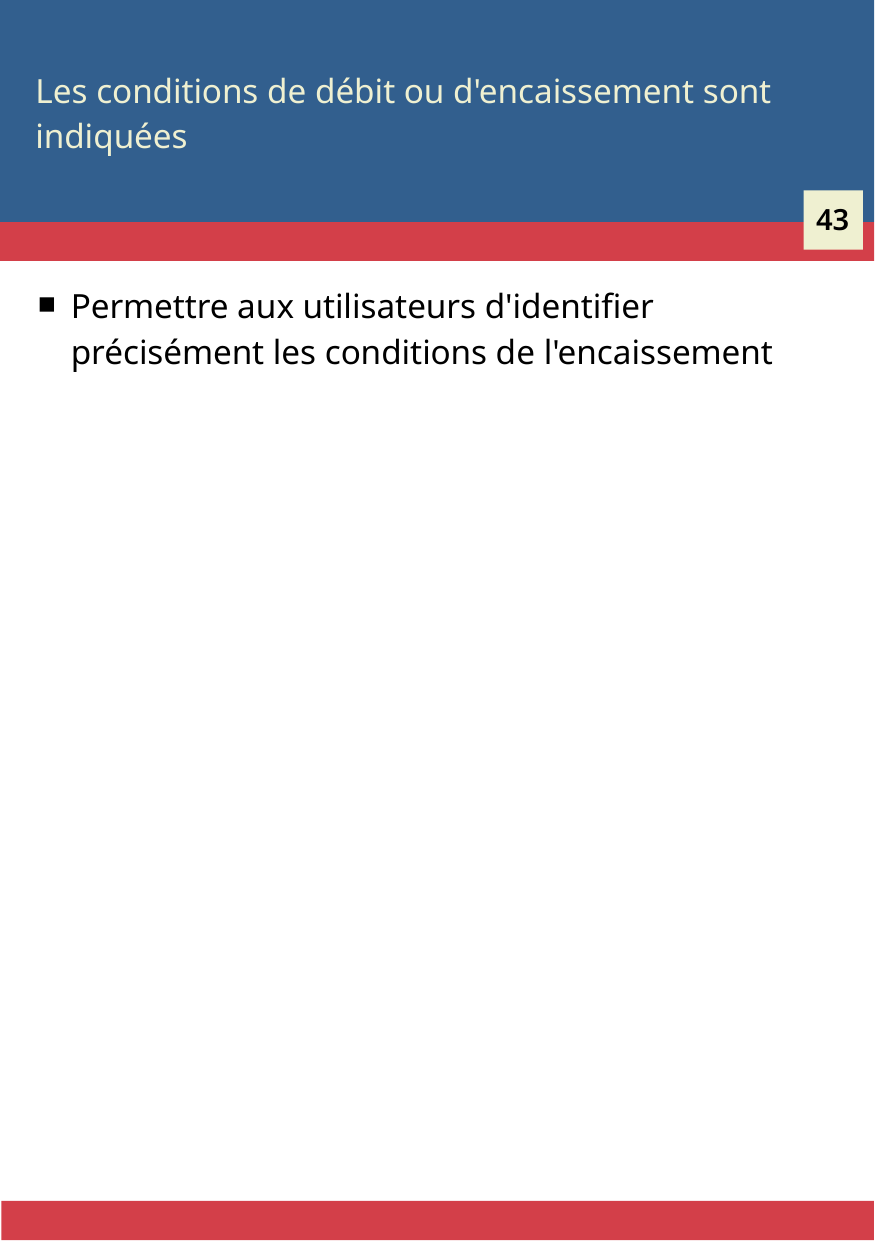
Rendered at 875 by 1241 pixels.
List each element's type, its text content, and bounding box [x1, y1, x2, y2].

text_box 43 [803, 188, 863, 249]
title Les conditions de débit ou d'encaissement sont indiquées [35, 13, 839, 213]
list Permettre aux utilisateurs d'identifier précisément les conditions de l'encaissement [23, 283, 839, 1111]
